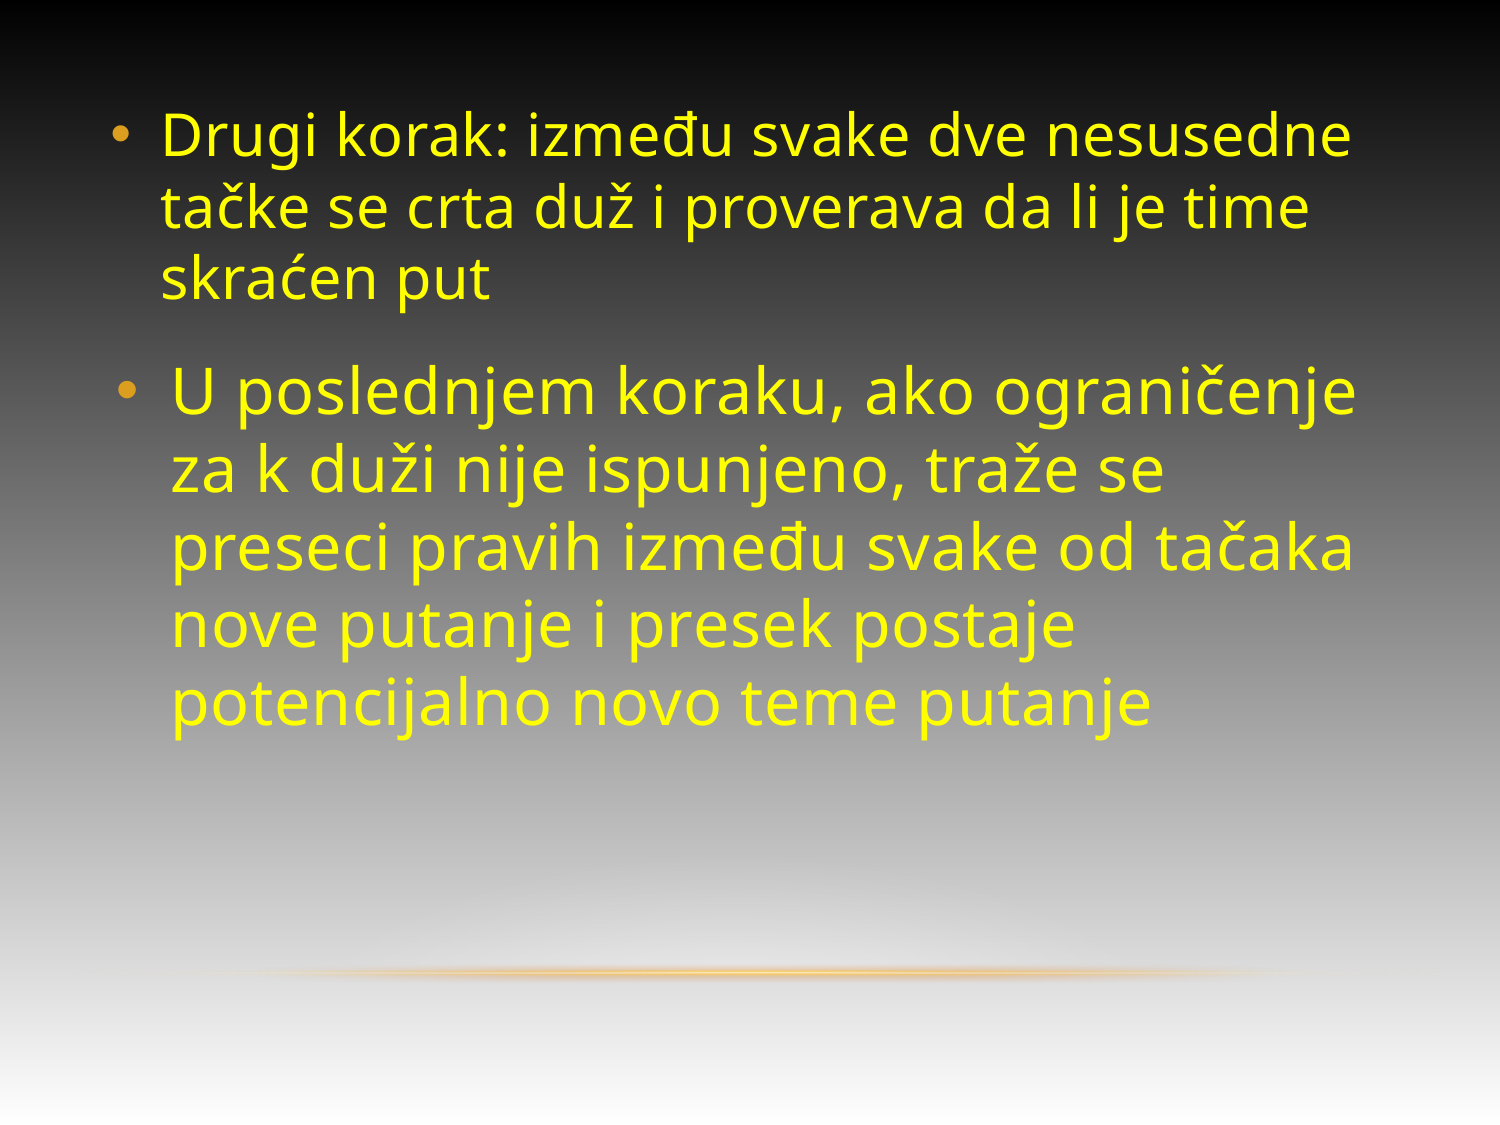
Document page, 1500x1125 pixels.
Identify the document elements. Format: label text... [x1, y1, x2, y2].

text_box U poslednjem koraku, ako ograničenje za k duži nije ispunjeno, traže se preseci pravih između svake od tačaka nove putanje i presek postaje potencijalno novo teme putanje [100, 342, 1401, 752]
picture [0, 0, 1500, 1125]
list Drugi korak: između svake dve nesusedne tačke se crta duž i proverava da li je time skraćen put [95, 90, 1396, 320]
